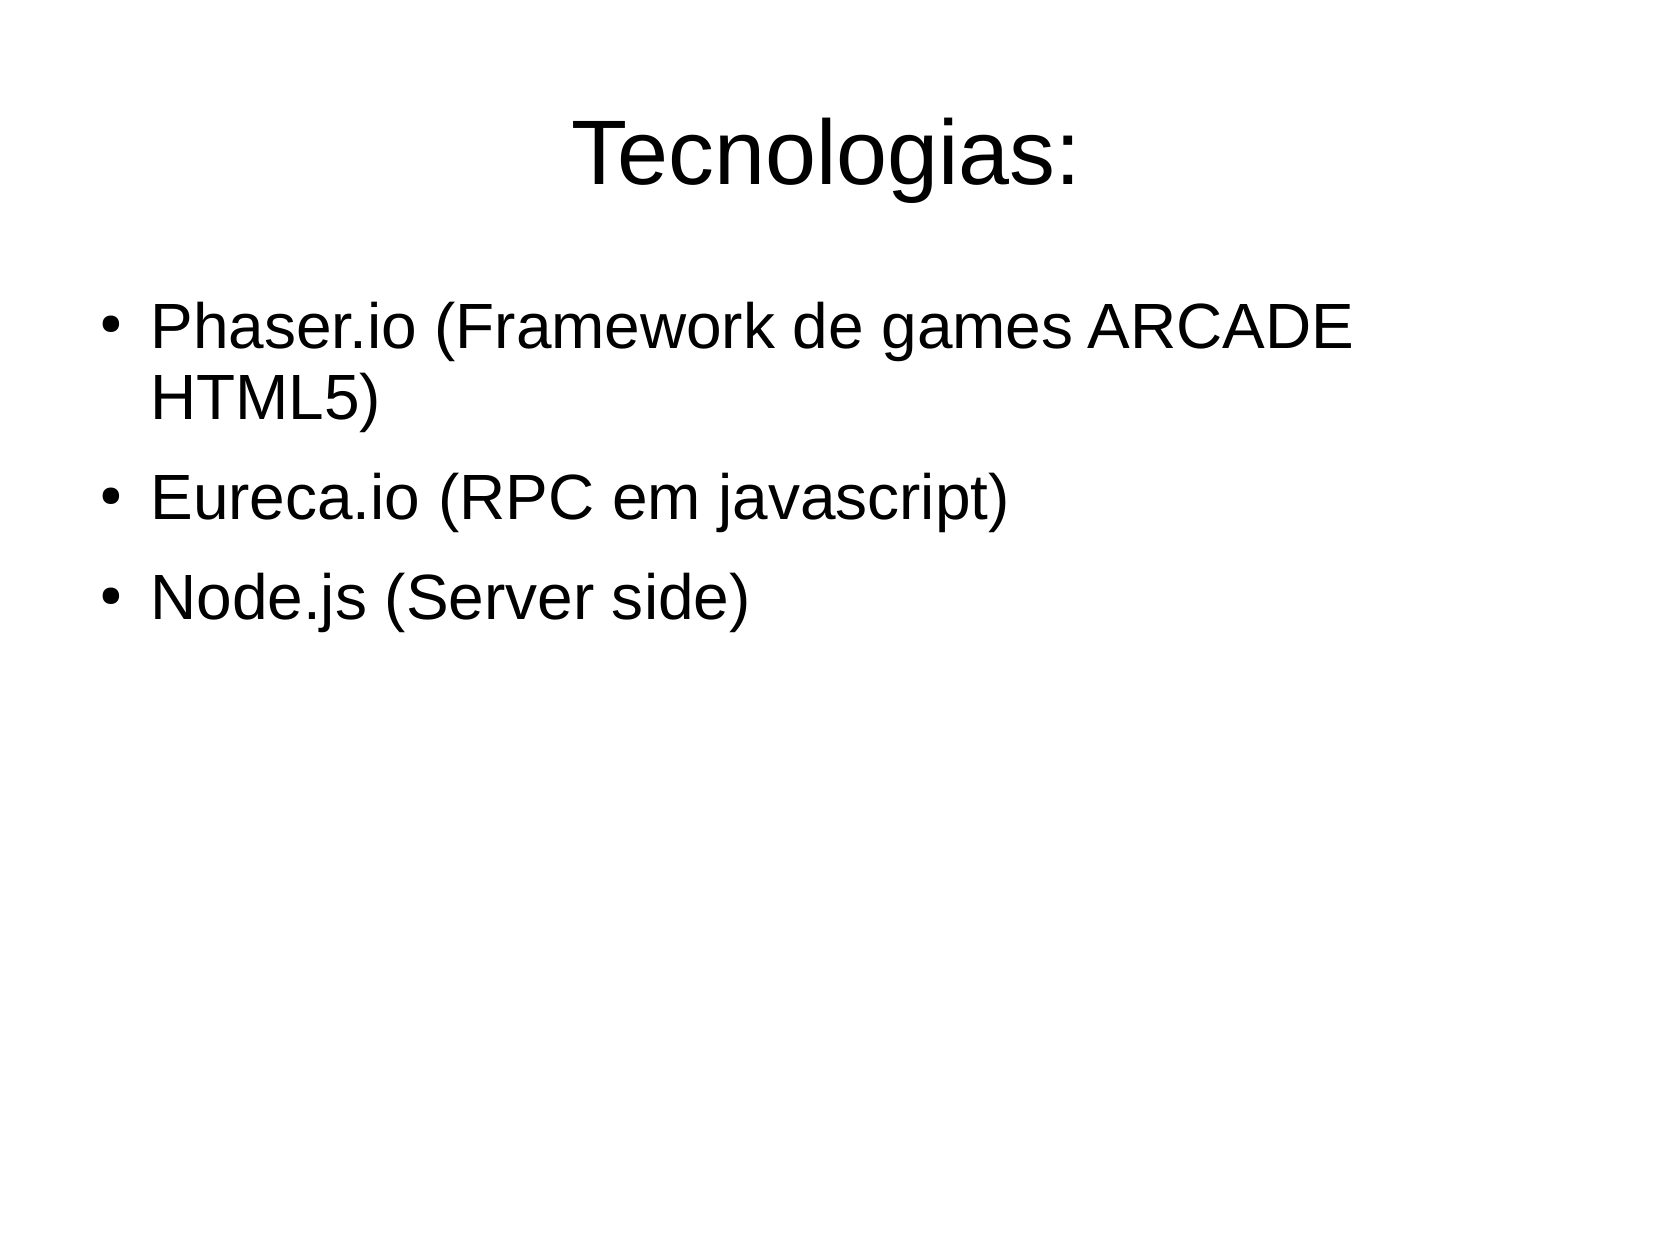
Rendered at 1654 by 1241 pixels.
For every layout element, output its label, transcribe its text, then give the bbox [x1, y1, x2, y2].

list Phaser.io (Framework de games ARCADE HTML5) Eureca.io (RPC em javascript) Node.js (Server side) [82, 290, 1571, 634]
title Tecnologias: [82, 49, 1571, 257]
